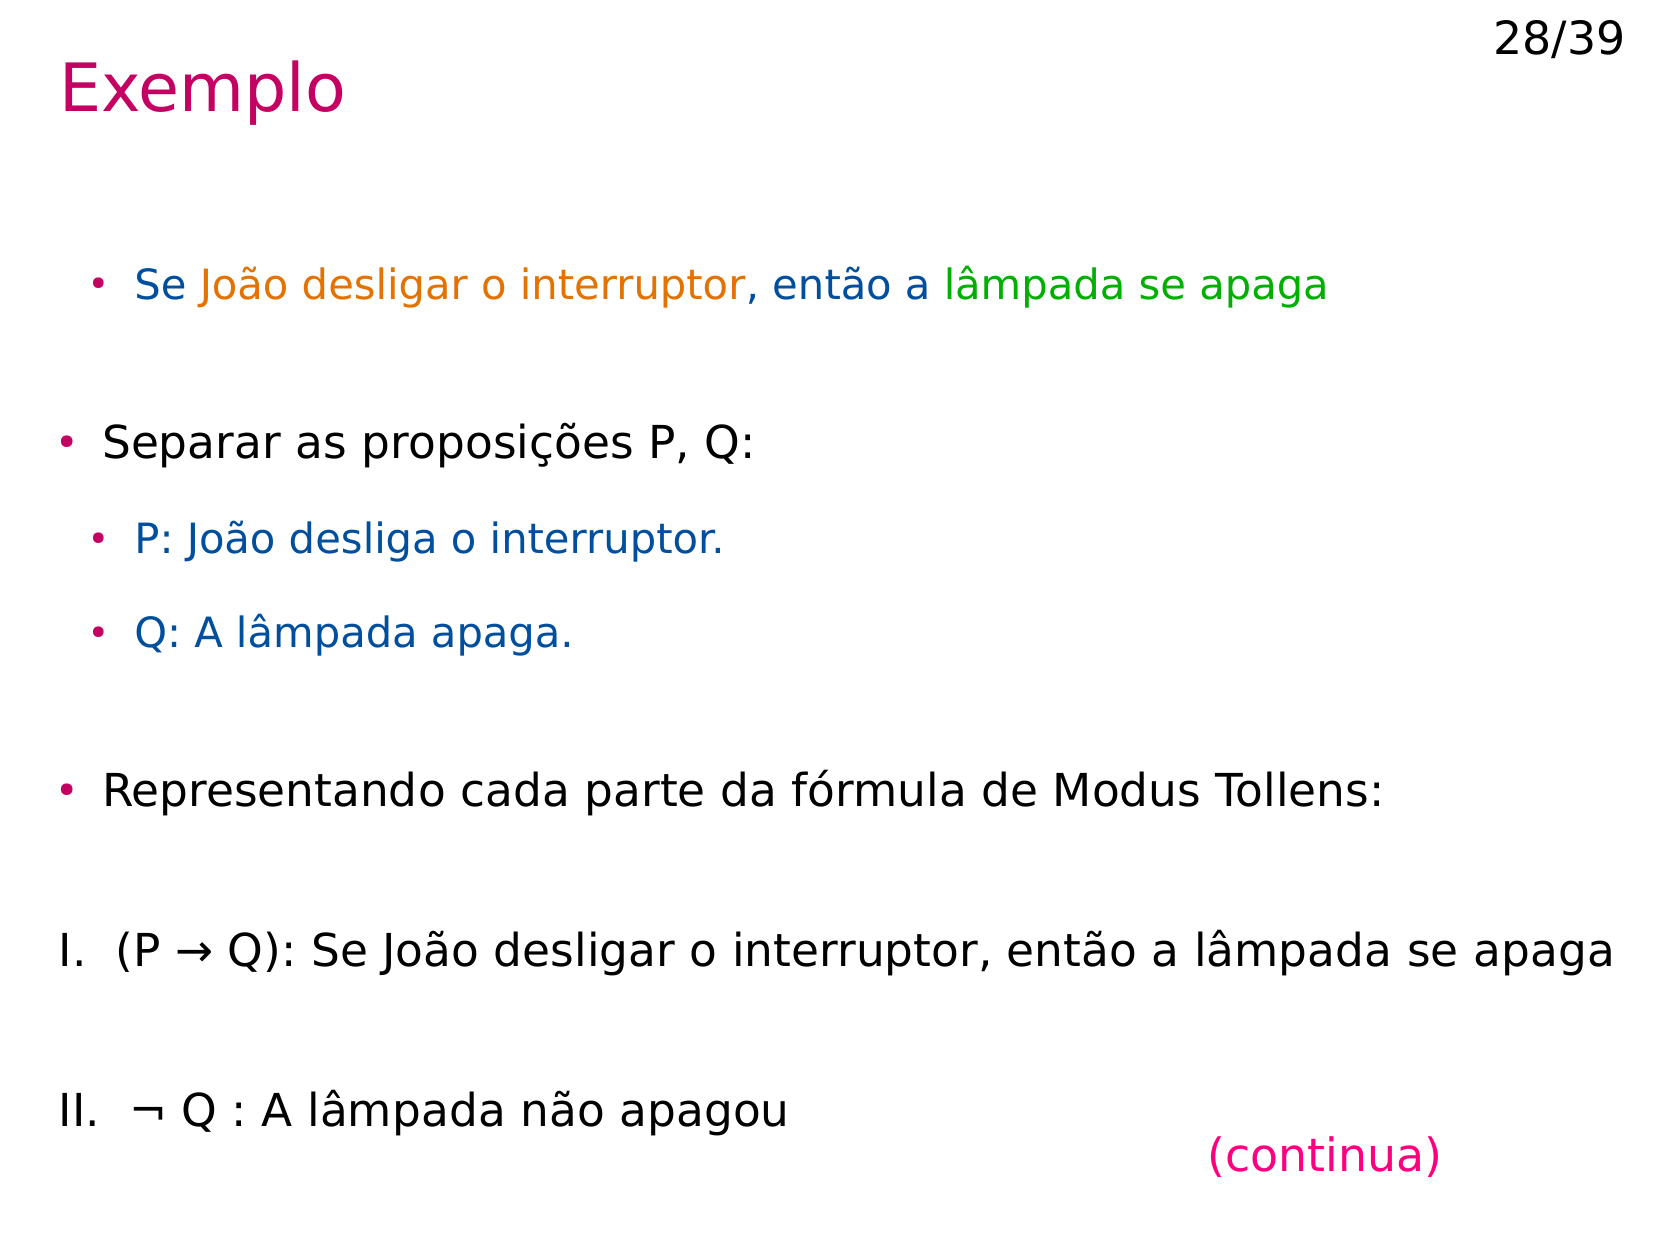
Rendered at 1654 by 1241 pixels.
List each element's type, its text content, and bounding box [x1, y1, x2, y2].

text_box (continua) [1192, 1122, 1458, 1191]
list Se João desligar o interruptor, então a lâmpada se apaga Separar as proposições P, Q: P: João desliga o interruptor. Q: A lâmpada apaga. Representando cada parte da fórmula de Modus Tollens: I. (P → Q): Se João desligar o interruptor, então a lâmpada se apaga II. ¬ Q : A lâmpada não apagou [59, 236, 1625, 1211]
title Exemplo [59, 29, 1595, 148]
